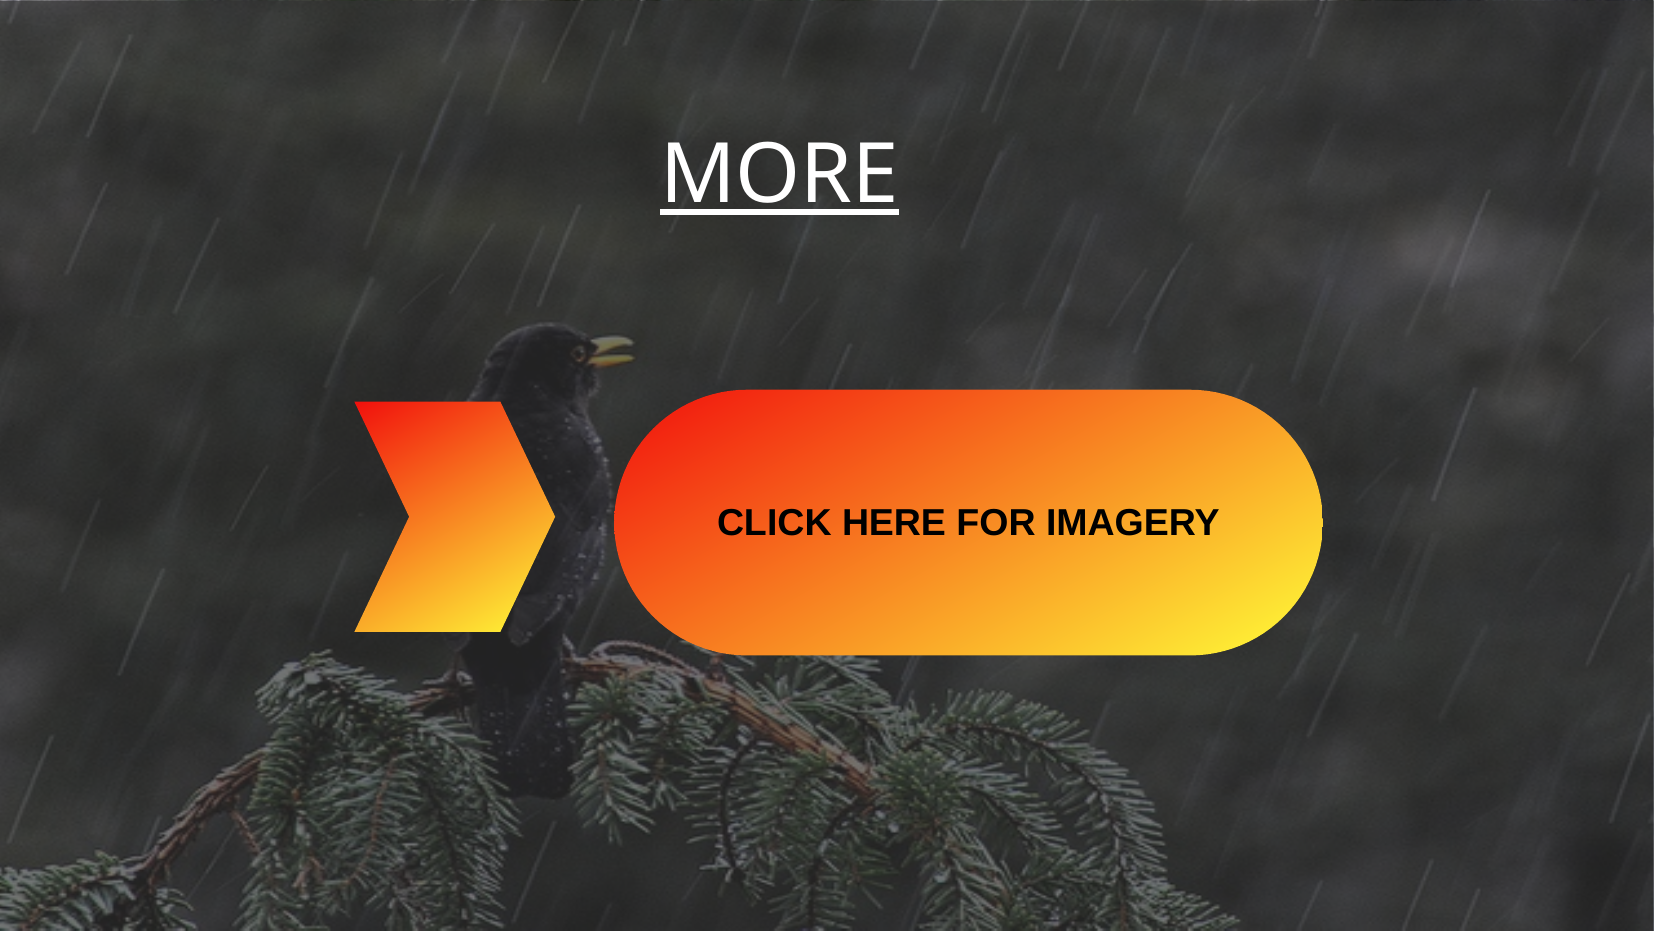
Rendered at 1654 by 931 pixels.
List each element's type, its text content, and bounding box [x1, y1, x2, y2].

text_box CLICK HERE FOR IMAGERY [614, 389, 1323, 656]
text_box [0, 0, 1654, 931]
text_box MORE [566, 106, 993, 205]
